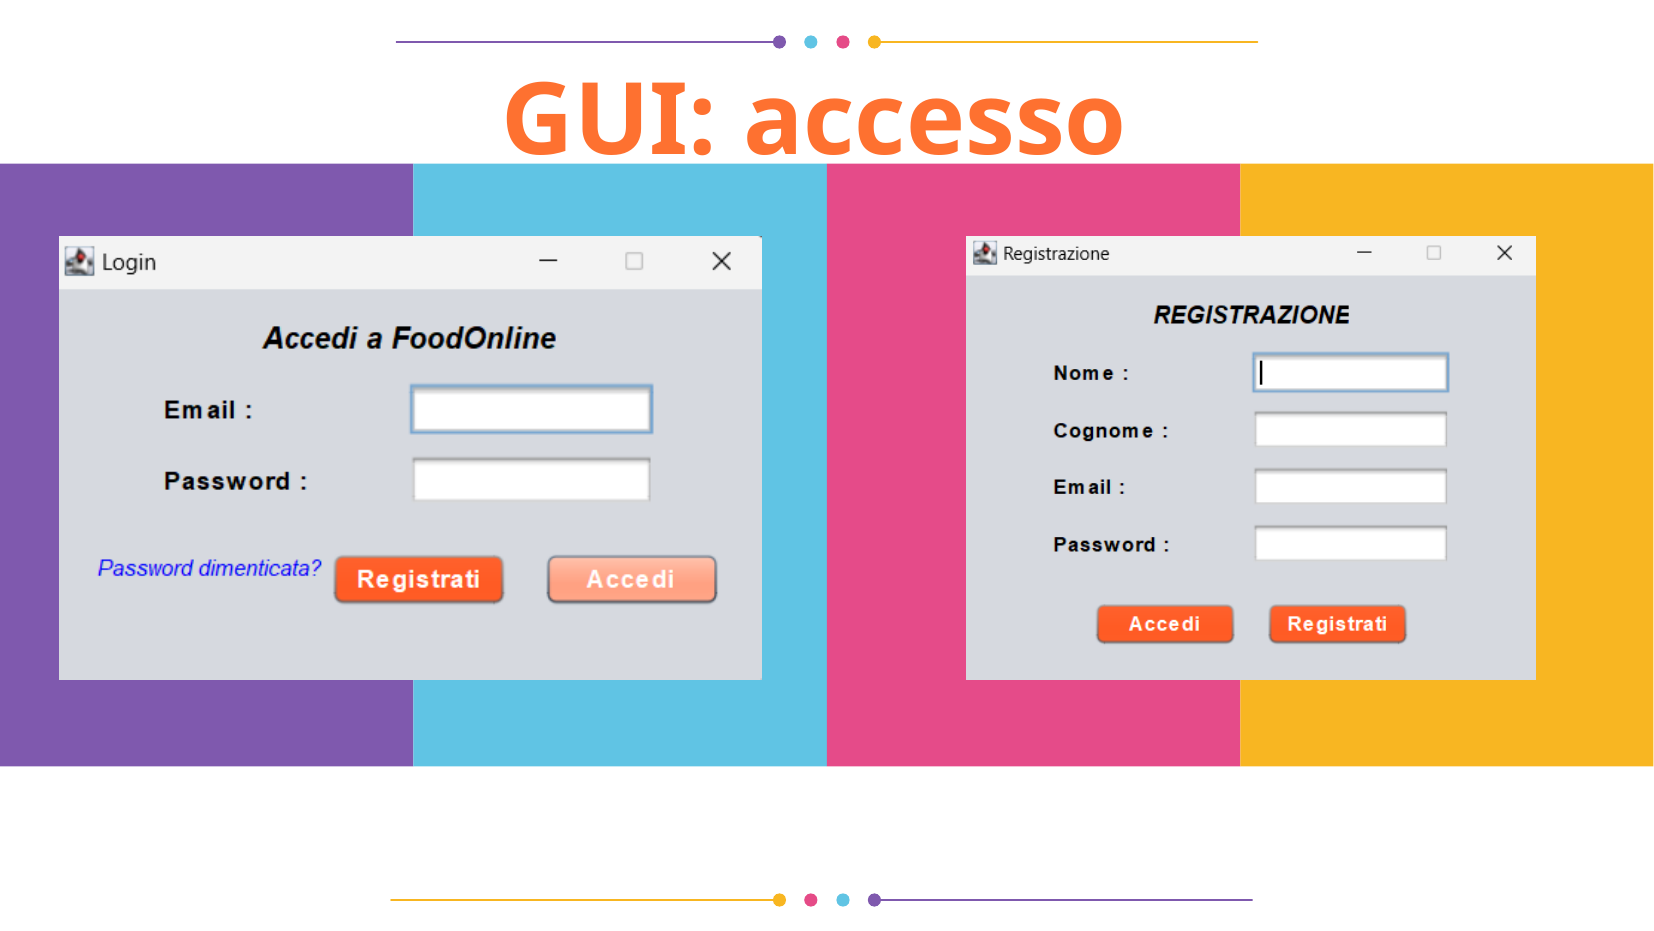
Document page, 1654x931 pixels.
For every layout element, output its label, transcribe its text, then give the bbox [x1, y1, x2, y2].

title GUI: accesso [501, 0, 1654, 321]
picture [59, 236, 762, 680]
picture [966, 236, 1536, 680]
